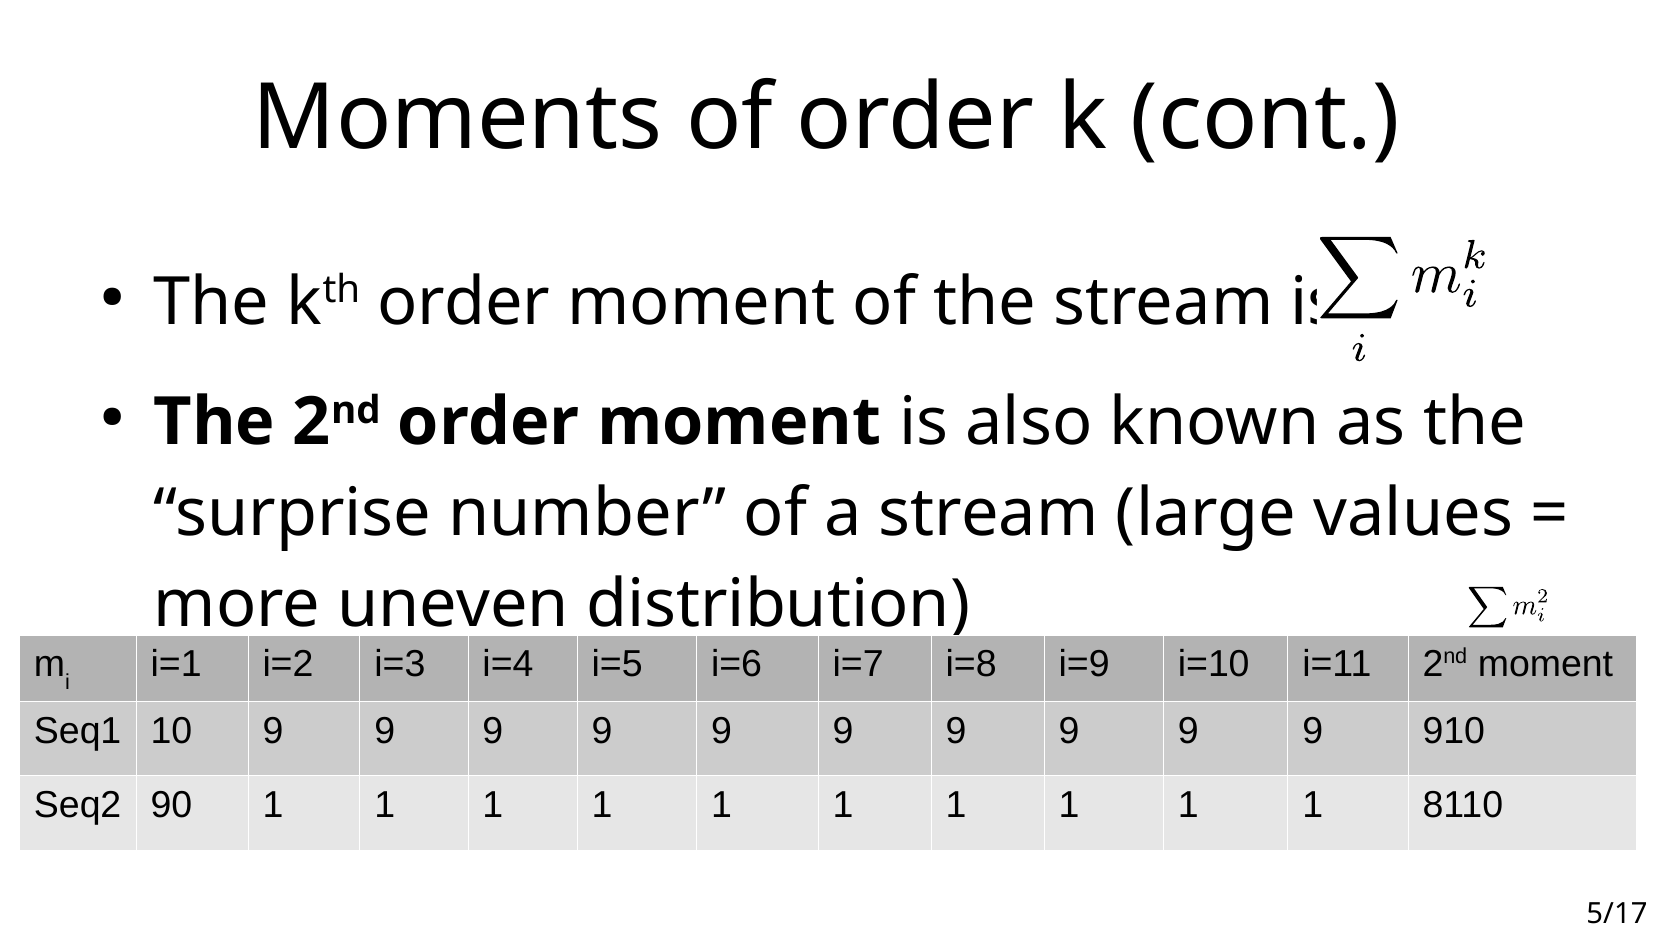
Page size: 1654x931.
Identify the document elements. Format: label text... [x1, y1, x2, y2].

title Moments of order k (cont.) [82, 1, 1571, 226]
table_cell 9 [360, 702, 468, 775]
table_header i=5 [578, 636, 696, 701]
table_header i=9 [1045, 636, 1163, 701]
table_header i=2 [249, 636, 359, 701]
table_cell 9 [249, 702, 359, 775]
text_box [1316, 231, 1488, 362]
table_cell 90 [137, 776, 248, 850]
table_cell 9 [1288, 702, 1408, 775]
text_box [1467, 584, 1549, 631]
table_cell 1 [1045, 776, 1163, 850]
table_header mi [20, 636, 136, 701]
table_cell Seq1 [20, 702, 136, 775]
table_cell 9 [819, 702, 931, 775]
table_header i=8 [932, 636, 1044, 701]
table_cell 8110 [1409, 776, 1636, 850]
table_cell 9 [697, 702, 818, 775]
table_cell 1 [360, 776, 468, 850]
table_cell 9 [932, 702, 1044, 775]
table_cell 1 [1288, 776, 1408, 850]
table_header i=6 [697, 636, 818, 701]
table_cell 1 [697, 776, 818, 850]
table_cell 1 [932, 776, 1044, 850]
list The kth order moment of the stream is The 2nd order moment is also known as the “surprise number” of a stream (large values = more uneven distribution) [82, 253, 1571, 635]
table_cell 9 [1164, 702, 1287, 775]
table_cell 10 [137, 702, 248, 775]
table_header i=3 [360, 636, 468, 701]
table_header 2nd moment [1409, 636, 1636, 701]
table_header i=4 [469, 636, 577, 701]
table_cell 9 [469, 702, 577, 775]
table_cell Seq2 [20, 776, 136, 850]
table_header i=11 [1288, 636, 1408, 701]
table_header i=10 [1164, 636, 1287, 701]
table_cell 1 [578, 776, 696, 850]
table_cell 1 [469, 776, 577, 850]
table_header i=7 [819, 636, 931, 701]
table_cell 1 [249, 776, 359, 850]
table_cell 1 [1164, 776, 1287, 850]
table_cell 9 [578, 702, 696, 775]
table_header i=1 [137, 636, 248, 701]
table_cell 9 [1045, 702, 1163, 775]
table_cell 1 [819, 776, 931, 850]
table_cell 910 [1409, 702, 1636, 775]
